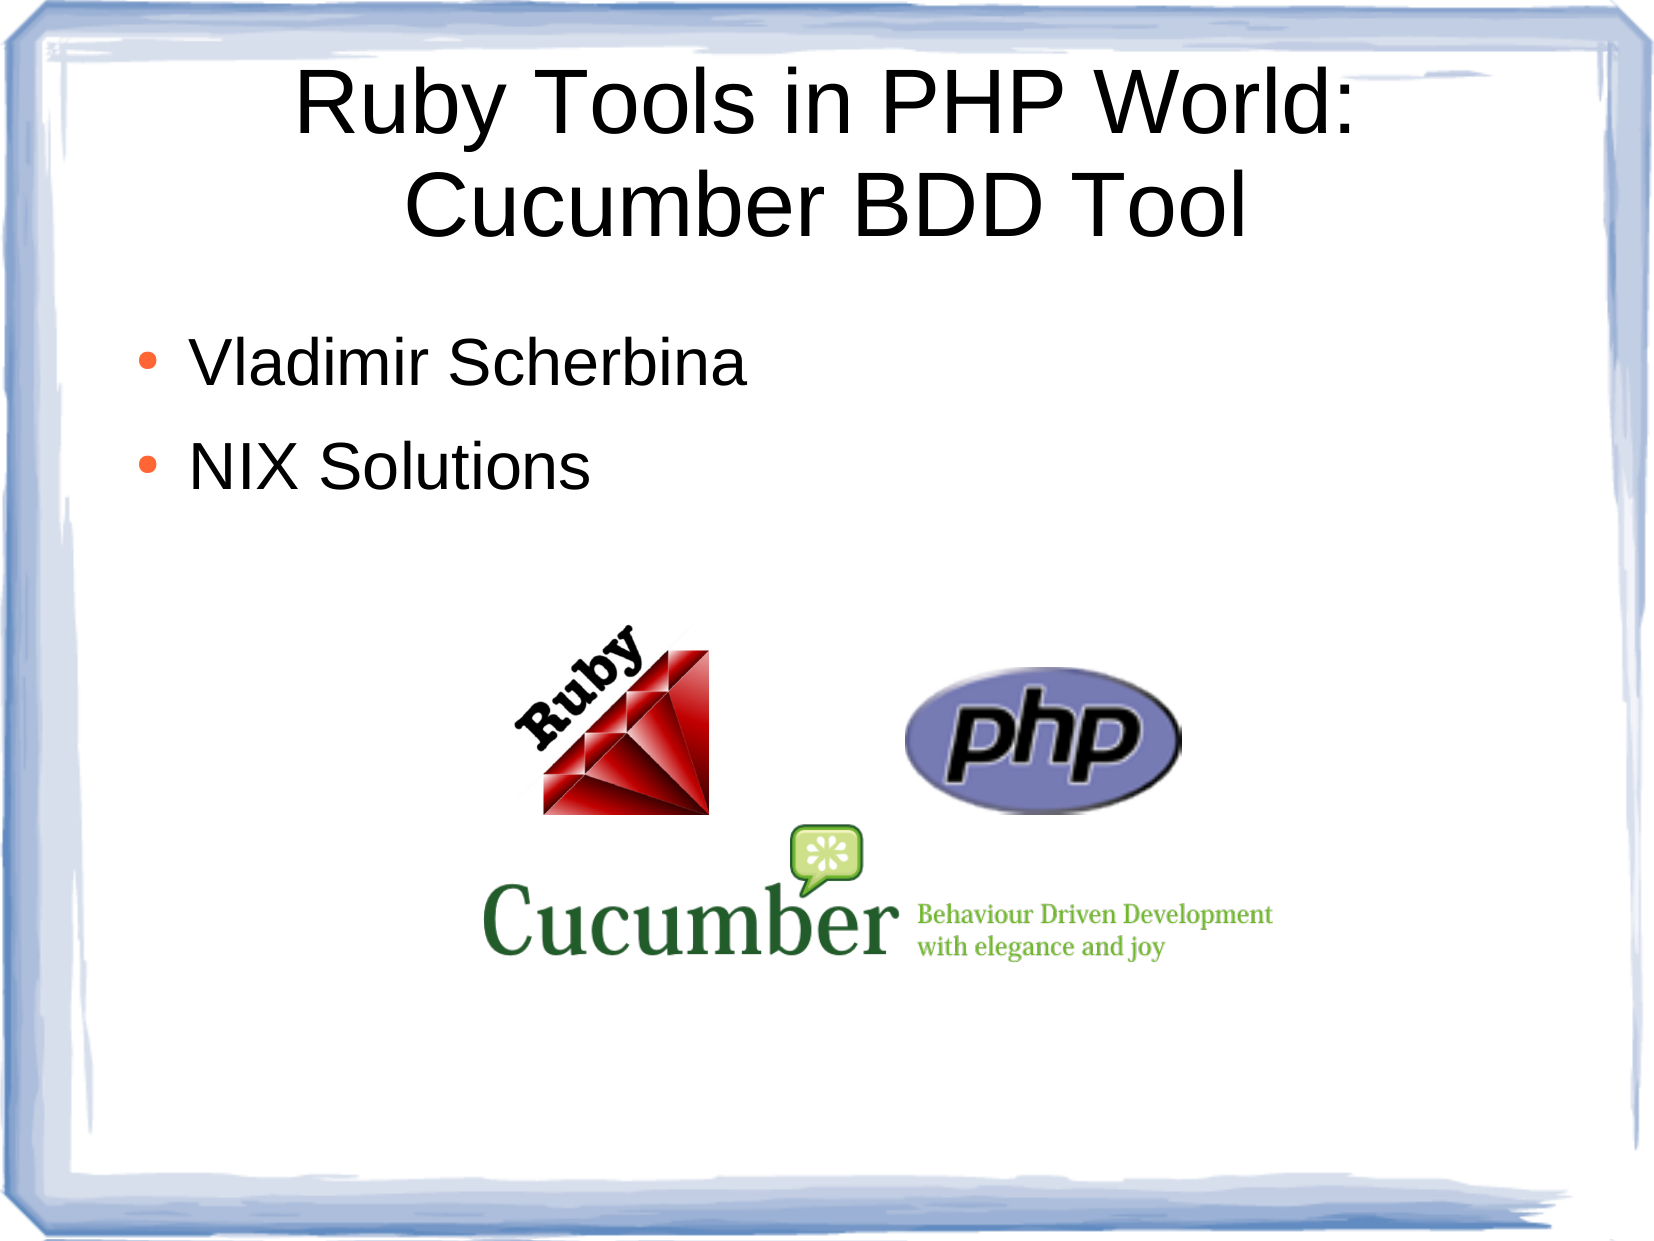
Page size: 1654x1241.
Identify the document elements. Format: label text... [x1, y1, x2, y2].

picture [0, 0, 1654, 1241]
title Ruby Tools in PHP World: Cucumber BDD Tool [82, 49, 1571, 257]
list Vladimir Scherbina NIX Solutions [118, 324, 1571, 1063]
